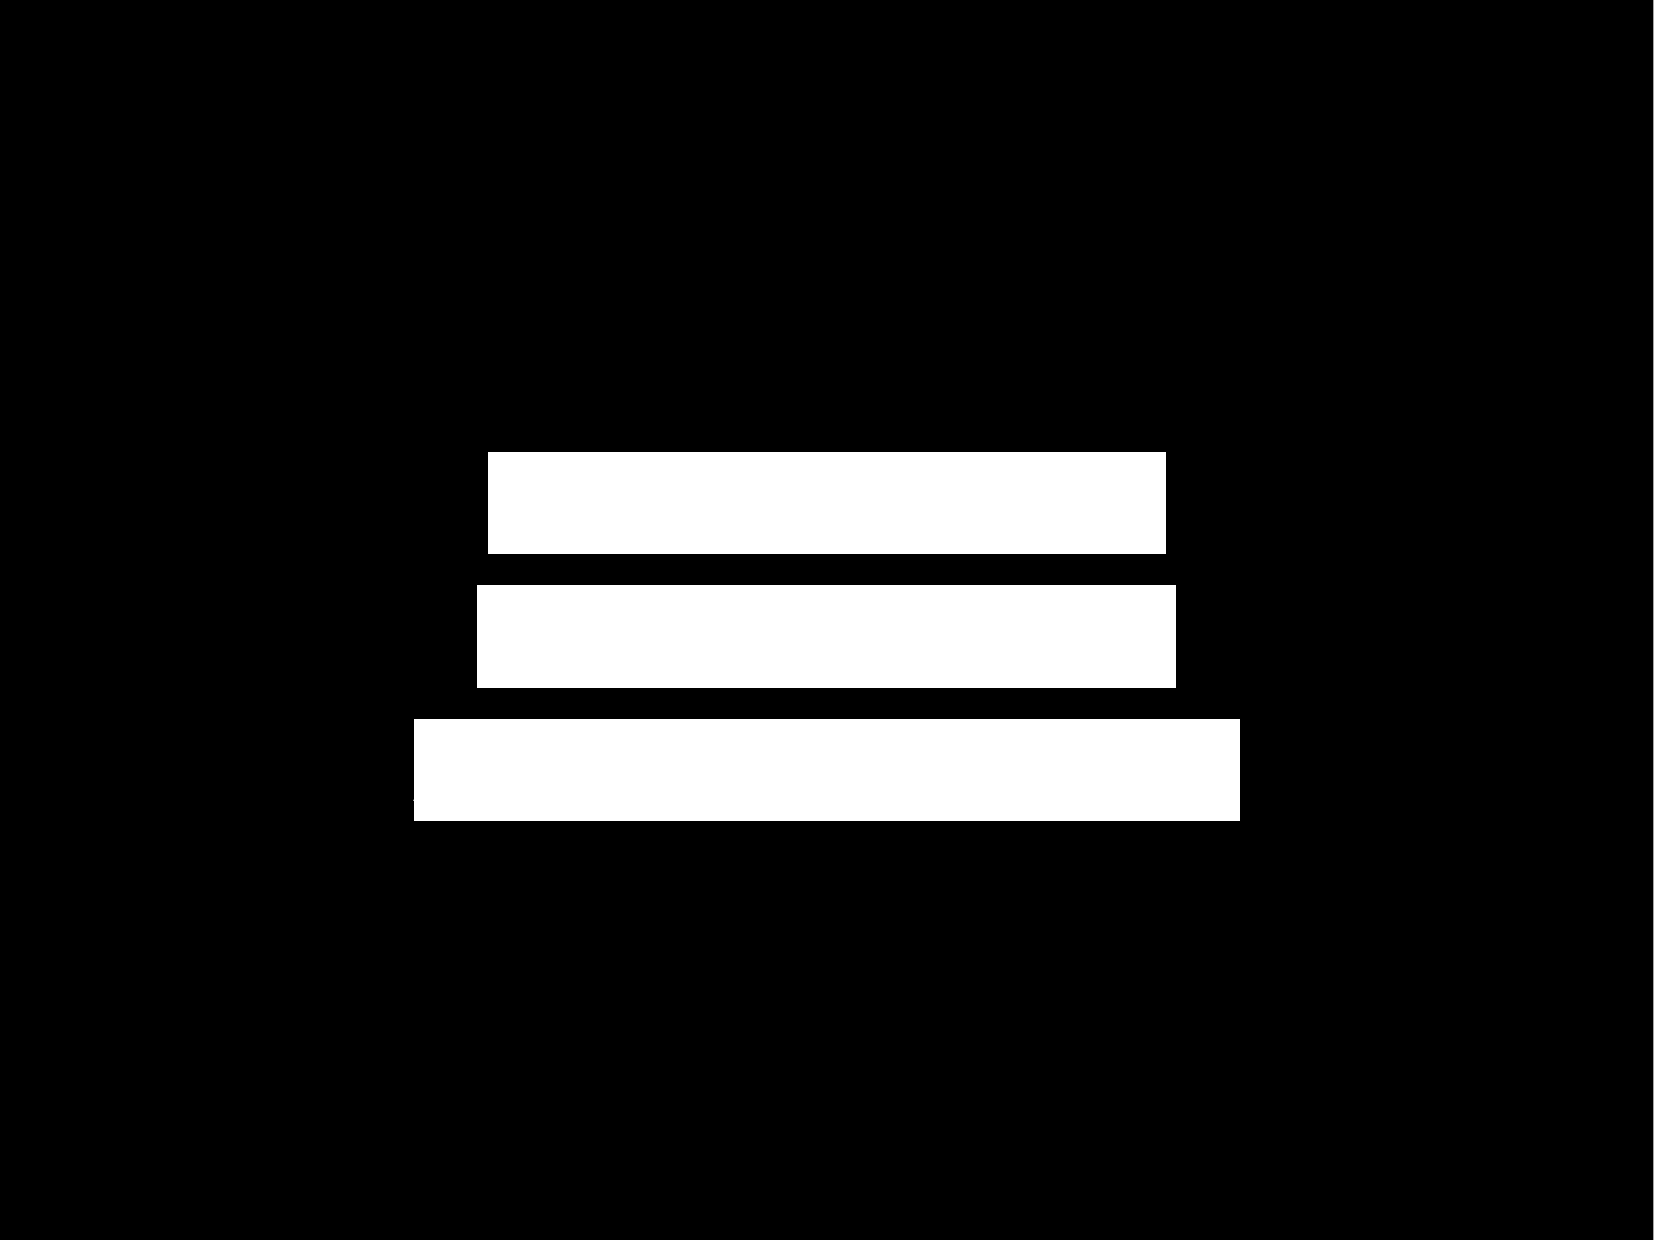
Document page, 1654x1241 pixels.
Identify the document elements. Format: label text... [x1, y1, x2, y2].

subtitle Olho para o céu, Vejo o sol brilhar, Abro o meu coração [82, 49, 1571, 1193]
